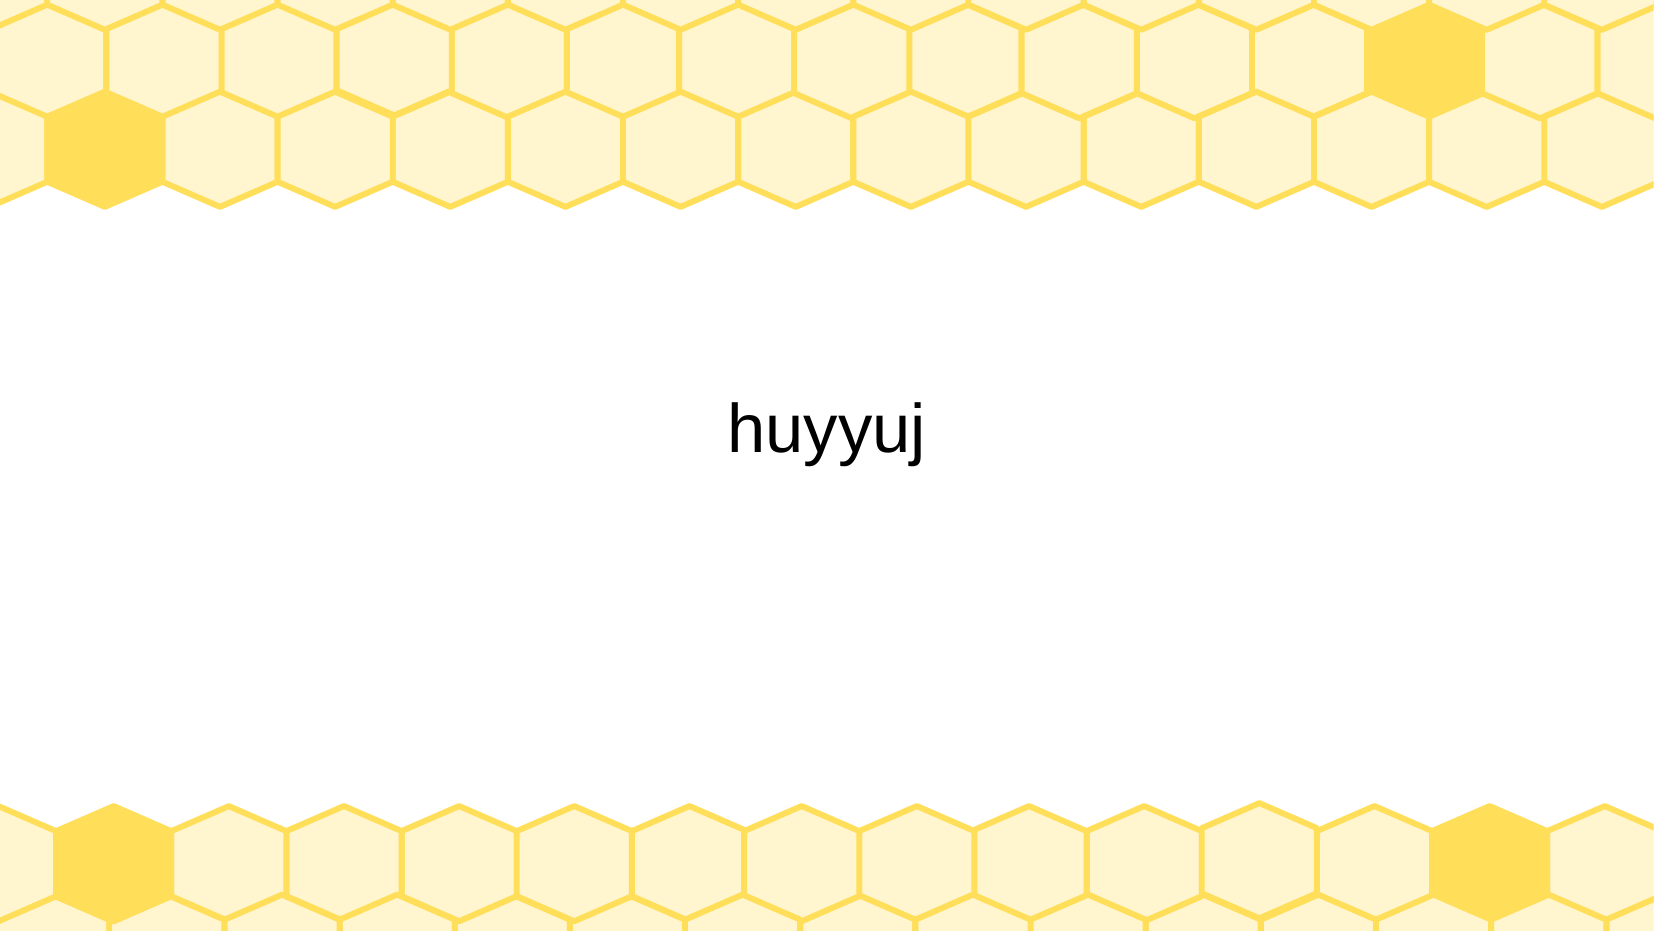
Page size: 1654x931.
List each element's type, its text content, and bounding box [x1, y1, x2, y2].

title huyyuj [88, 324, 1565, 532]
